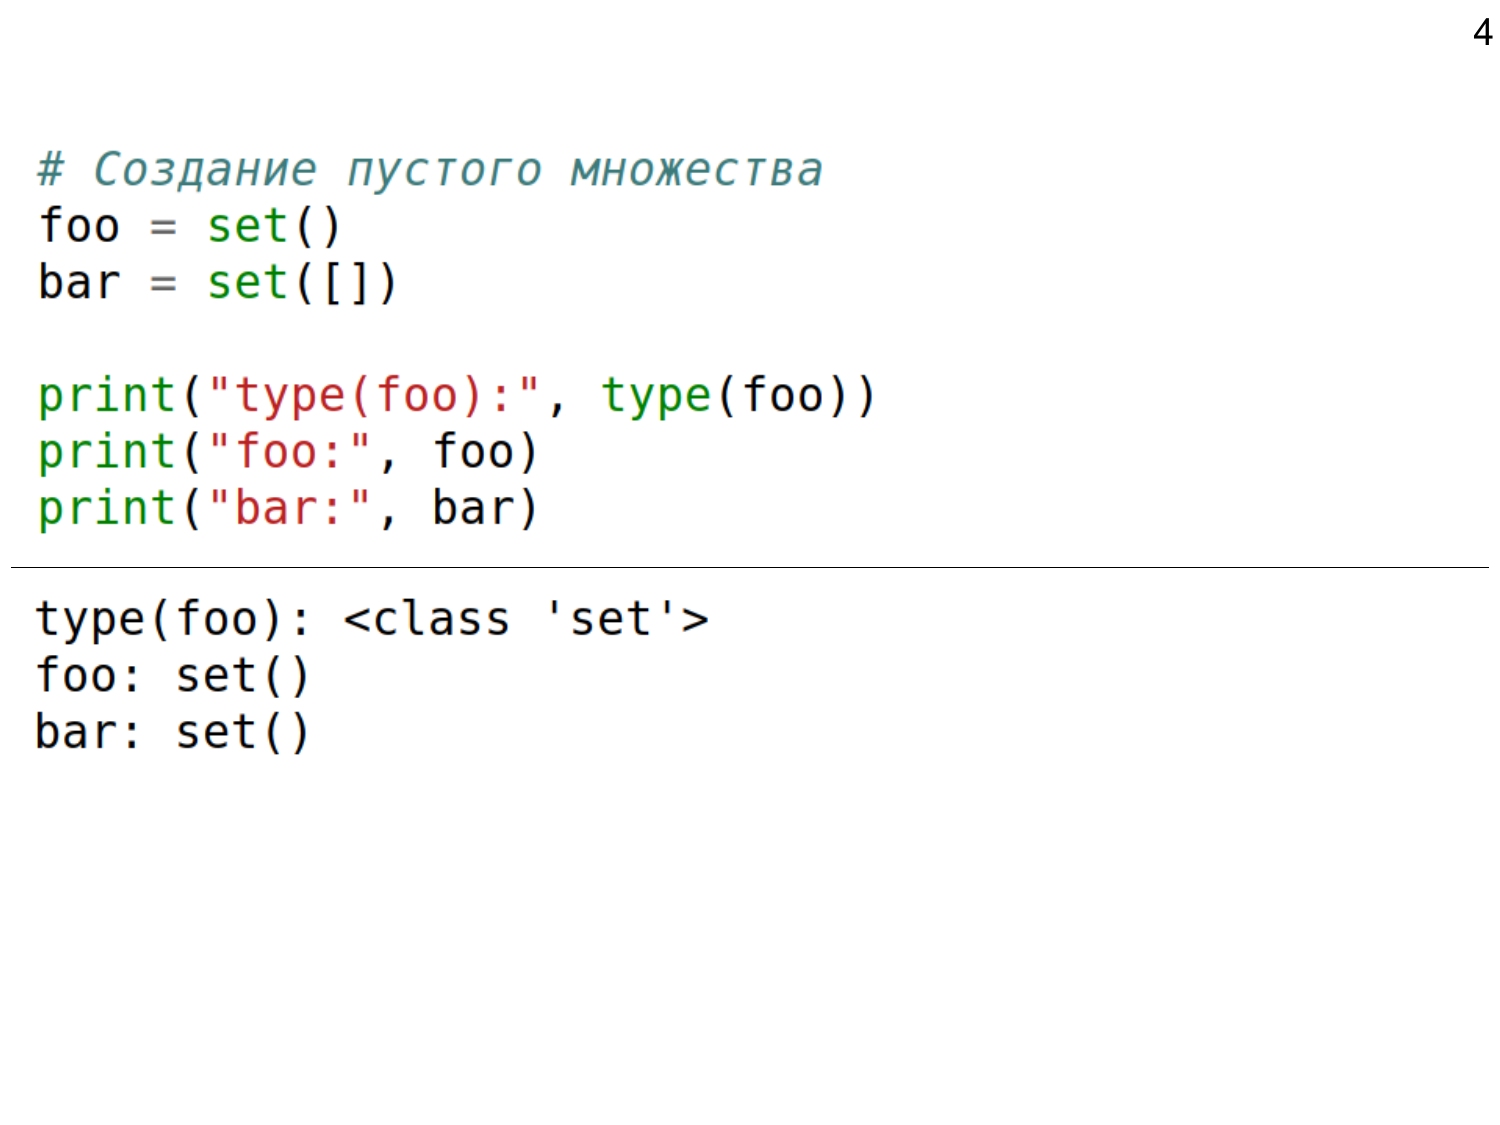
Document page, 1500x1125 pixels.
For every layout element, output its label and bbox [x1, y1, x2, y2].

picture [27, 588, 719, 764]
picture [29, 137, 889, 543]
